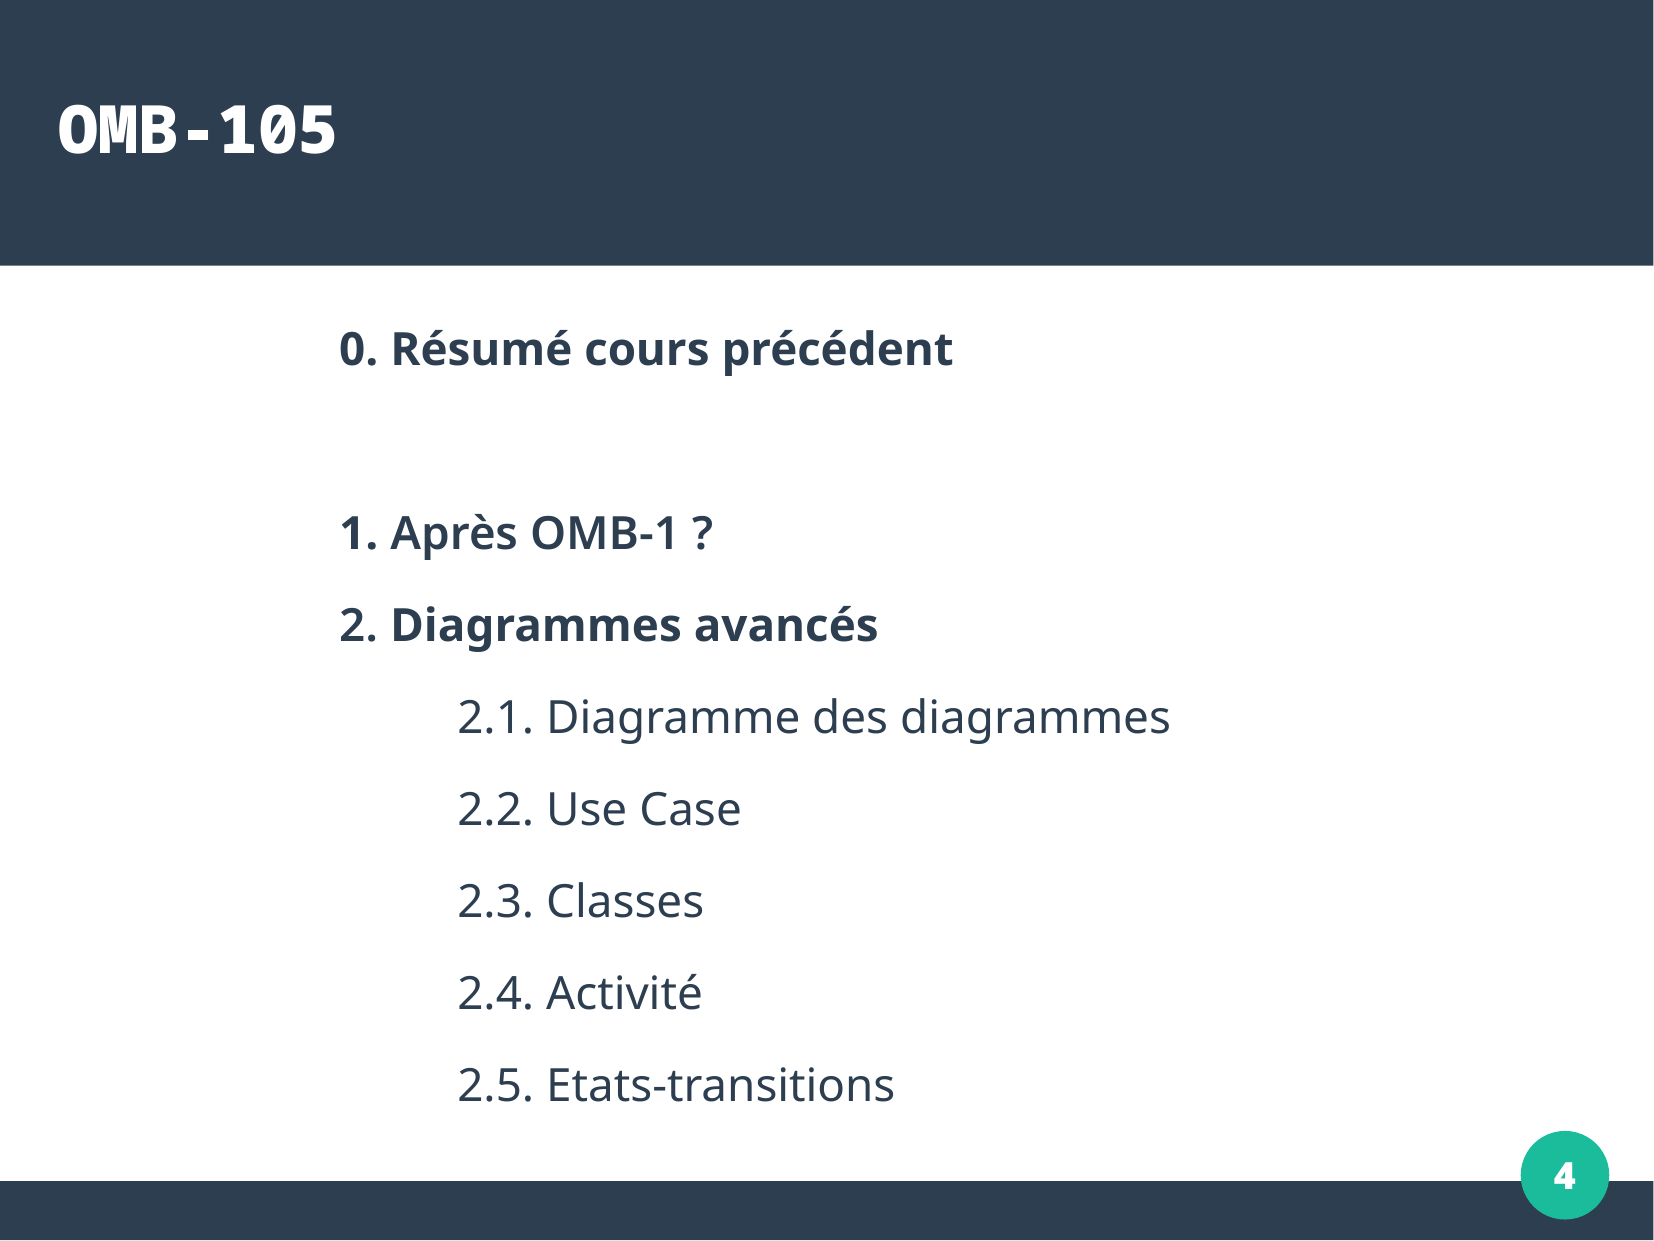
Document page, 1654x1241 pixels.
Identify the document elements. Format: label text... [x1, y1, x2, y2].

title OMB-105 [59, 49, 1595, 207]
list 0. Résumé cours précédent 1. Après OMB-1 ? 2. Diagrammes avancés 2.1. Diagramme des diagrammes 2.2. Use Case 2.3. Classes 2.4. Activité 2.5. Etats-transitions [339, 275, 1648, 1156]
